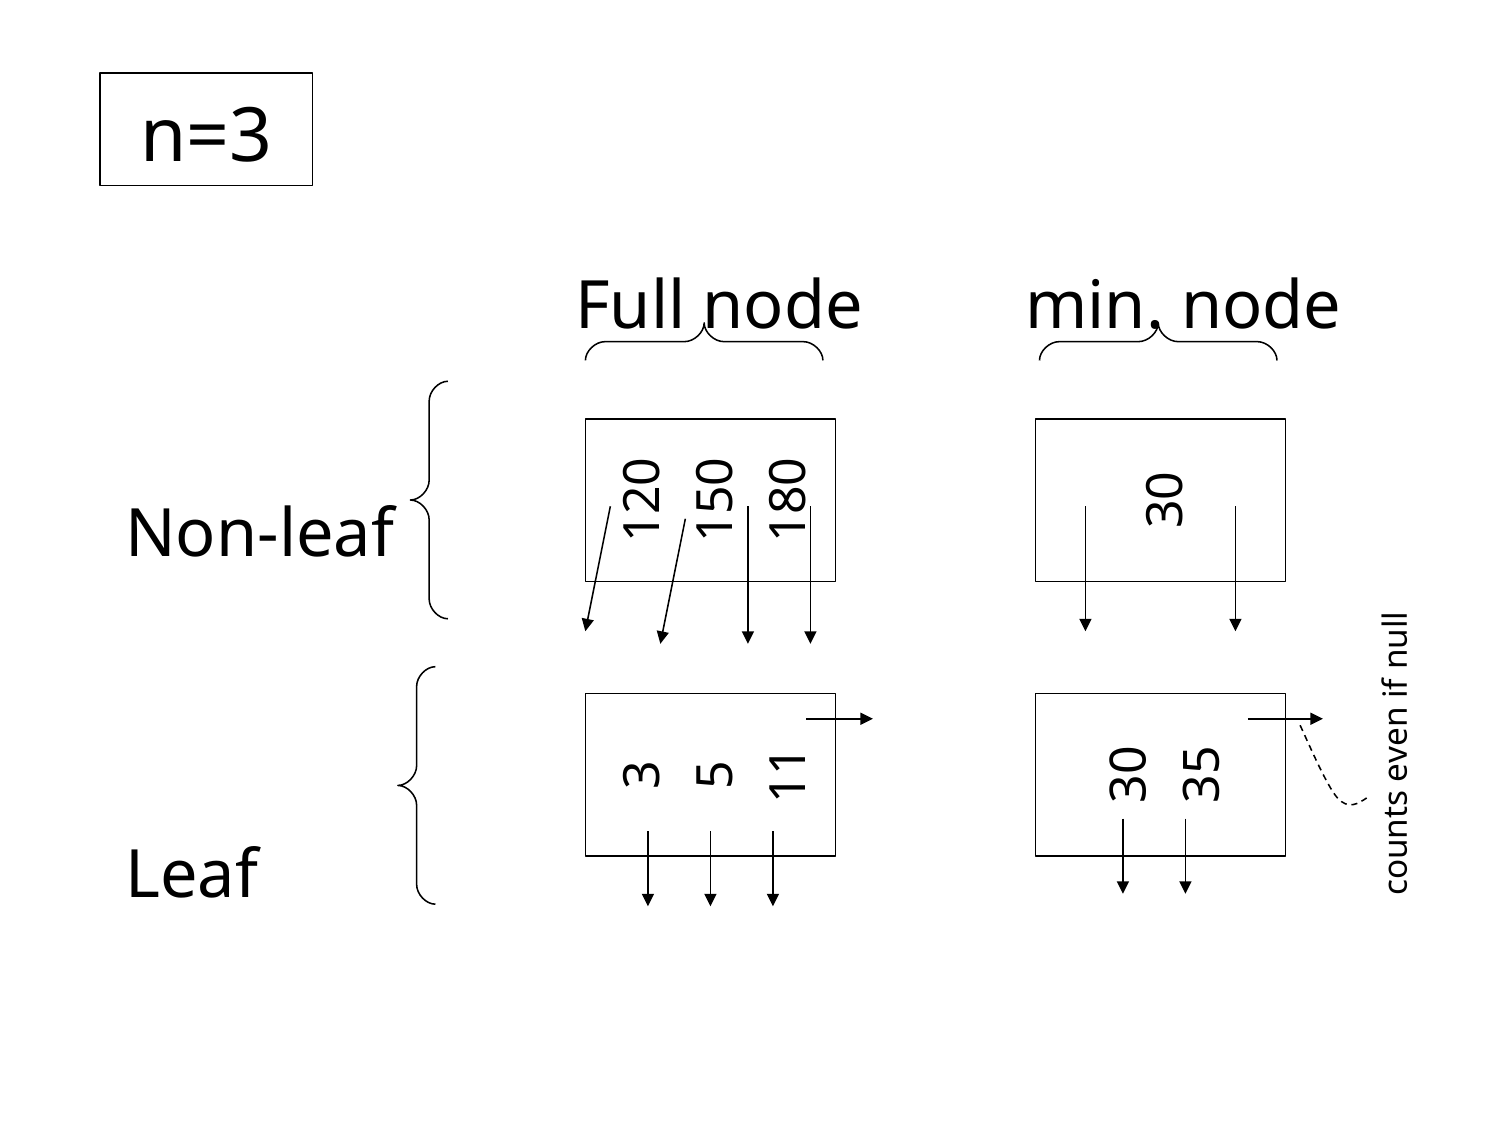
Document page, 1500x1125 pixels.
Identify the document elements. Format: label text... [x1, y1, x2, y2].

text_box n=3 [99, 72, 313, 186]
text_box 120 150 180 [585, 418, 836, 582]
list Full node min. node Non-leaf Leaf [110, 243, 1386, 920]
text_box 3 5 11 [585, 693, 836, 857]
text_box counts even if null [1364, 604, 1421, 903]
text_box 30 35 [1035, 693, 1286, 857]
text_box 30 [1035, 418, 1286, 582]
